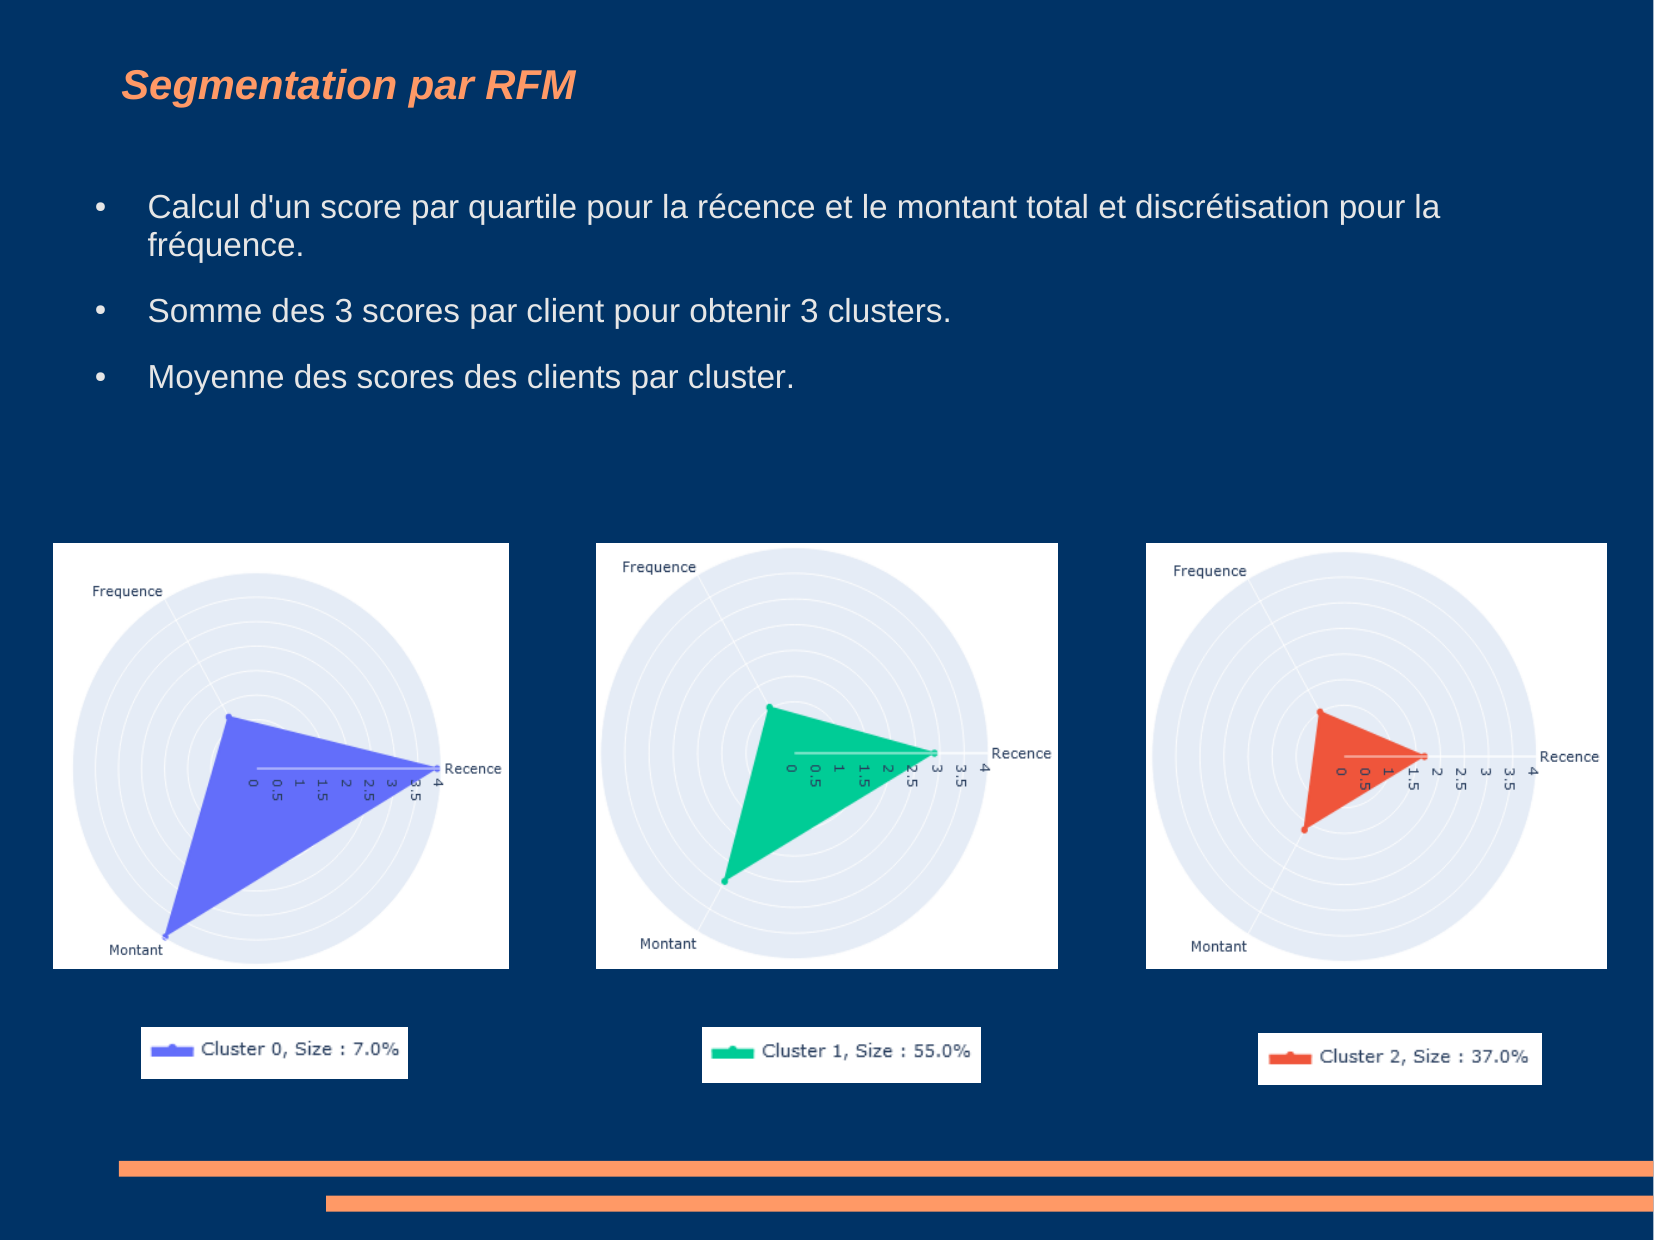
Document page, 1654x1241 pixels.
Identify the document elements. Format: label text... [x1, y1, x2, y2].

picture [1258, 1033, 1542, 1085]
picture [596, 543, 1058, 969]
picture [702, 1027, 981, 1083]
title Segmentation par RFM [121, 10, 1534, 160]
picture [53, 543, 509, 969]
list Calcul d'un score par quartile pour la récence et le montant total et discrétisation pour la fréquence. Somme des 3 scores par client pour obtenir 3 clusters. Moyenne des scores des clients par cluster. [76, 188, 1516, 520]
picture [1146, 543, 1607, 969]
picture [141, 1027, 408, 1080]
